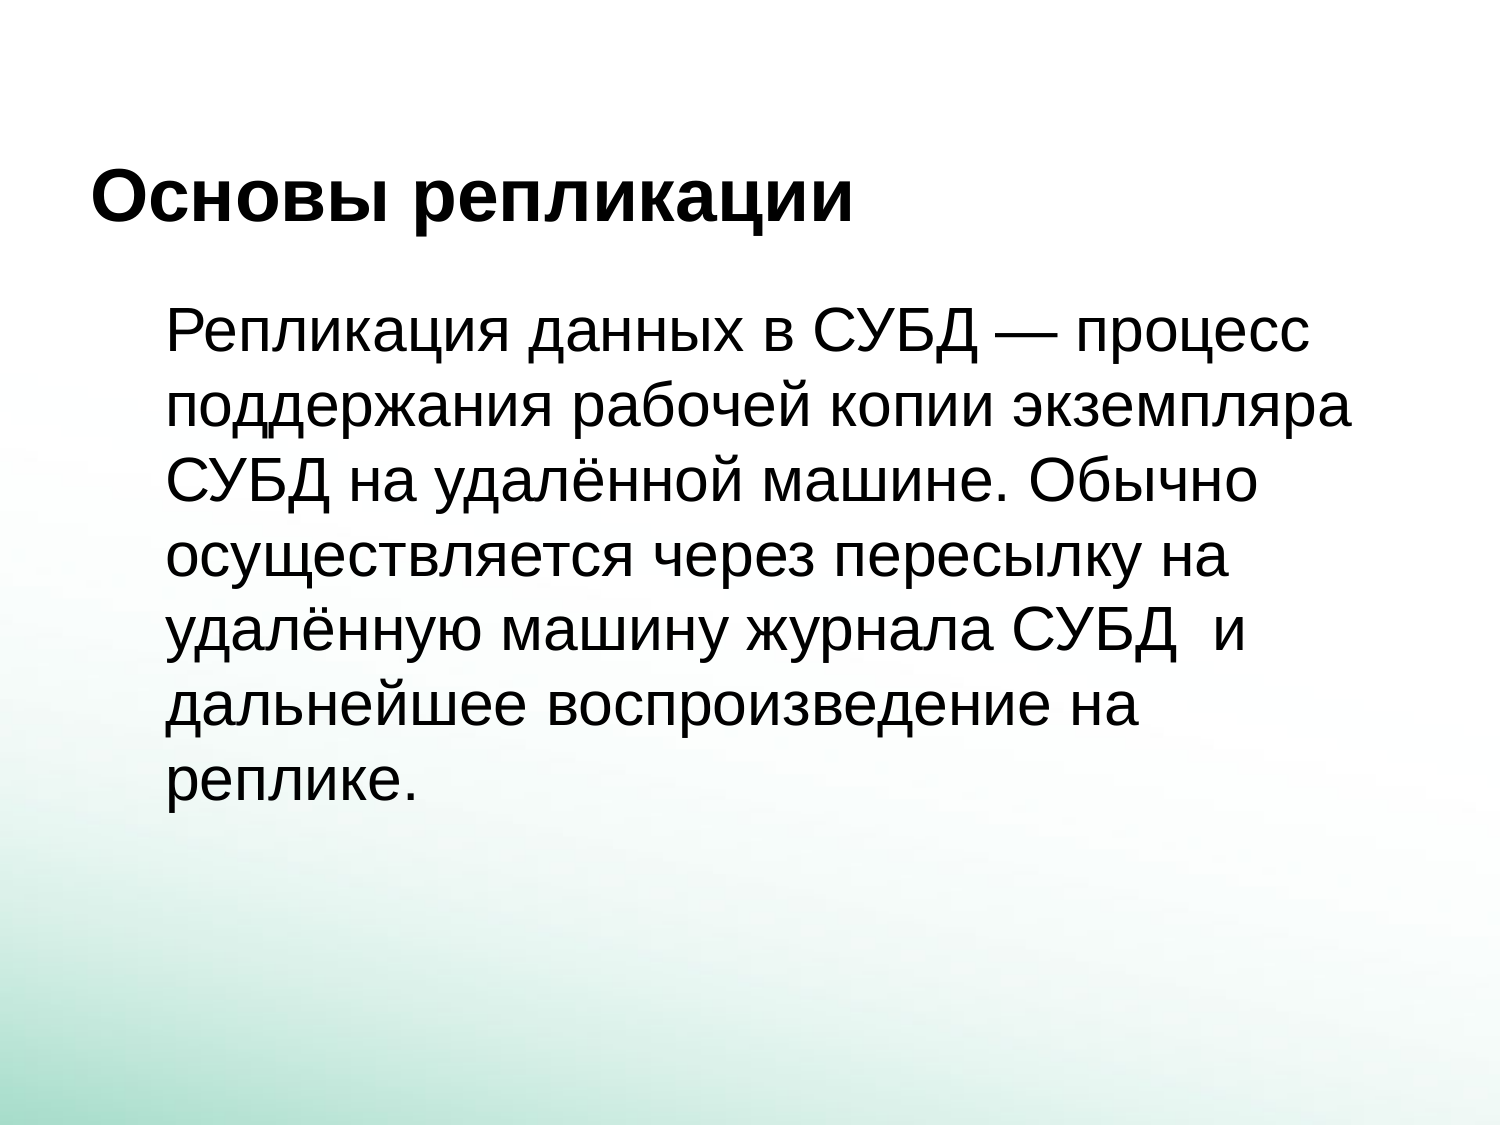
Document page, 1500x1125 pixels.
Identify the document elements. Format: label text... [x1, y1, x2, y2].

list Репликация данных в СУБД — процесс поддержания рабочей копии экземпляра СУБД на удалённой машине. Обычно осуществляется через пересылку на удалённую машину журнала СУБД и дальнейшее воспроизведение на реплике. [75, 273, 1425, 885]
picture [0, 0, 1500, 1125]
title Основы репликации [75, 110, 1267, 252]
